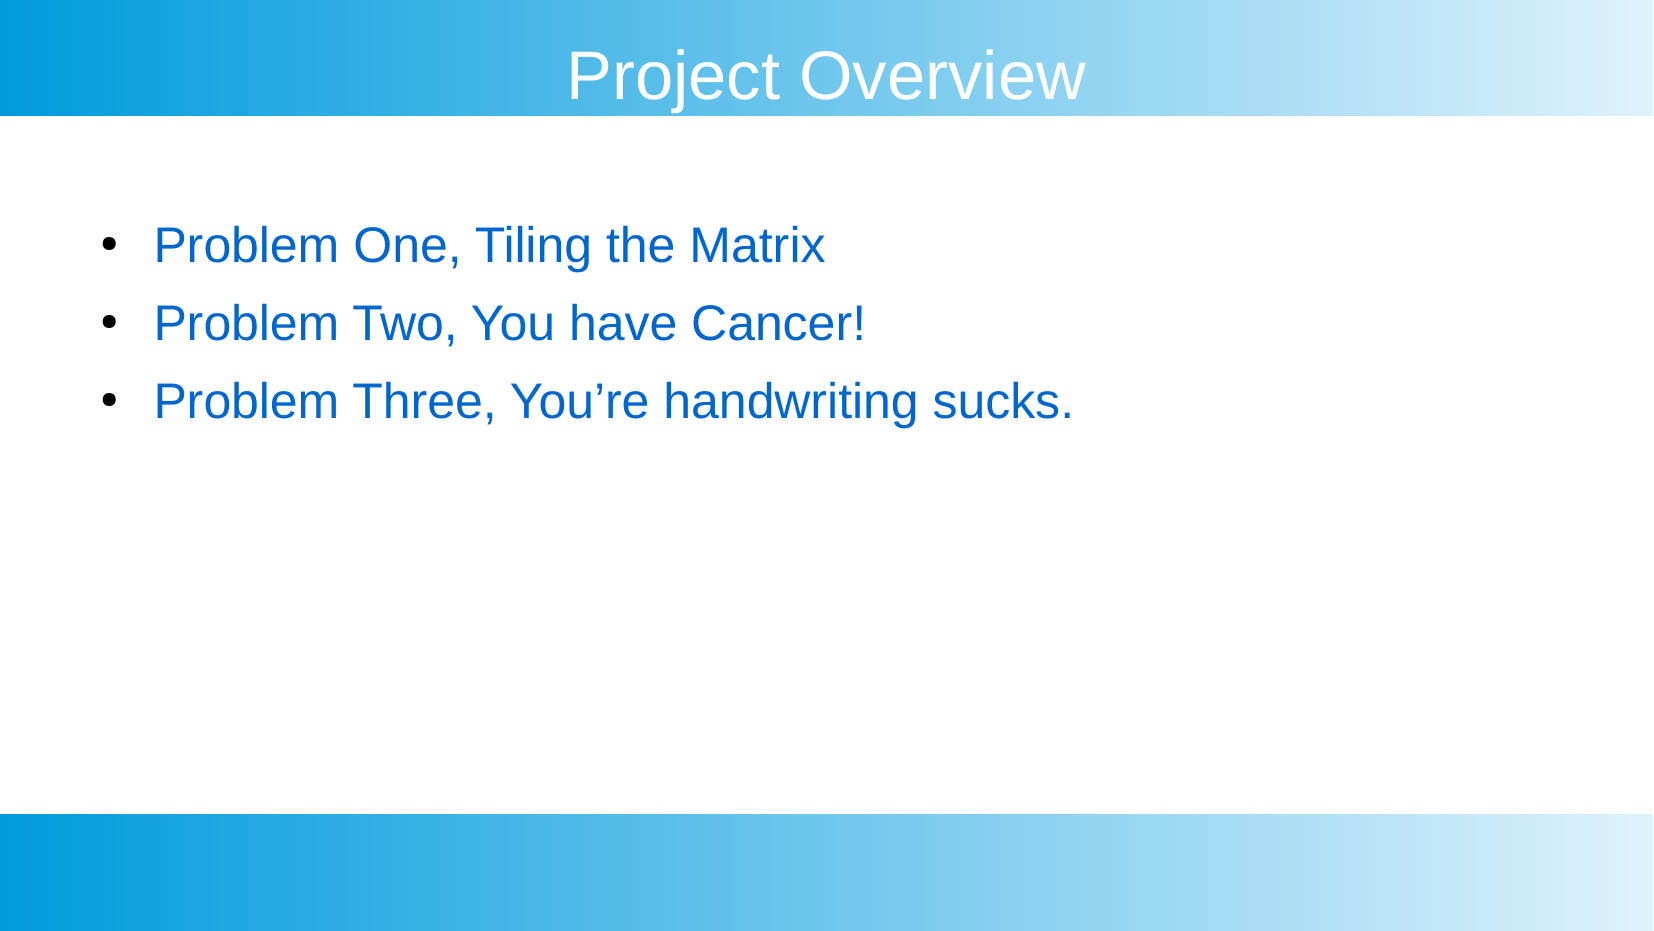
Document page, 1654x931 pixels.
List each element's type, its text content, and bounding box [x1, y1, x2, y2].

title Project Overview [82, 37, 1571, 116]
list Problem One, Tiling the Matrix Problem Two, You have Cancer! Problem Three, You’re handwriting sucks. [82, 217, 1571, 758]
